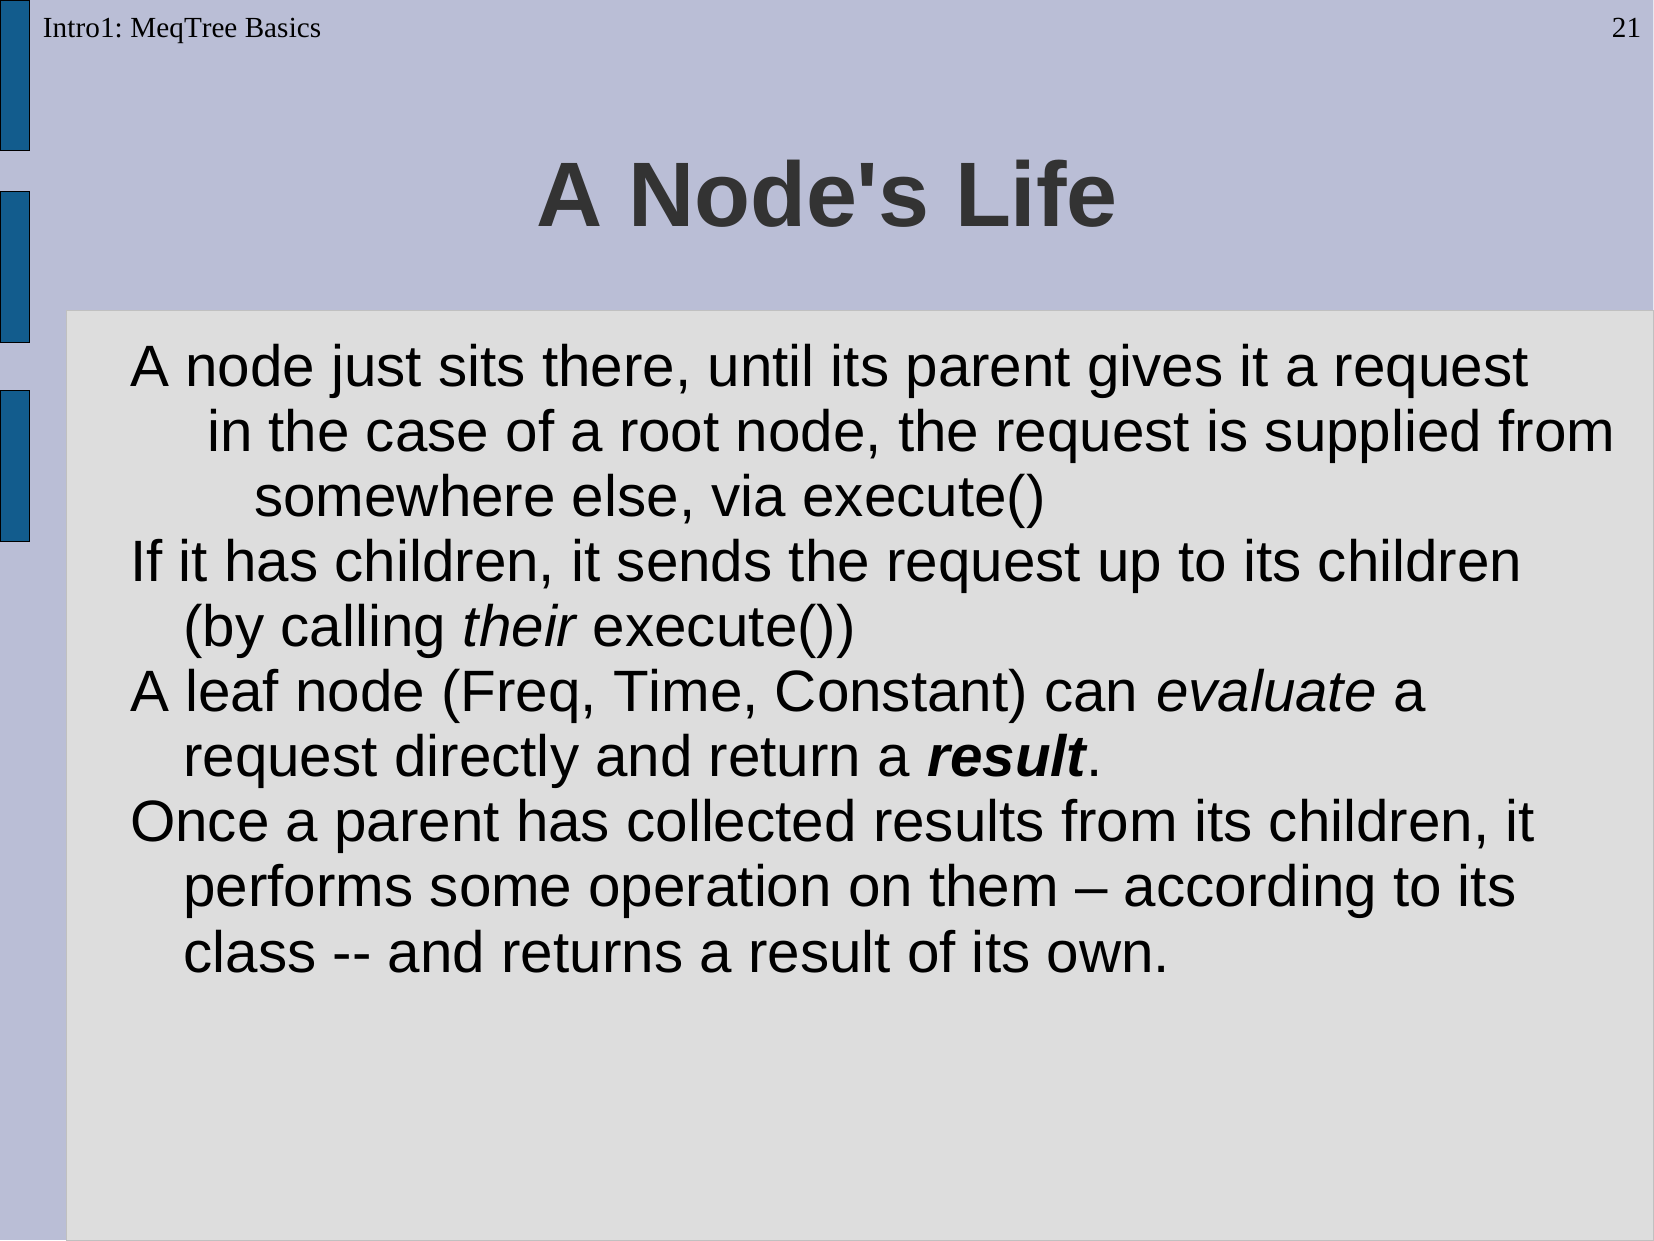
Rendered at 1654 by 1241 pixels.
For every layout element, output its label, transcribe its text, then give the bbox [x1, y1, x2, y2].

title A Node's Life [121, 91, 1534, 299]
list A node just sits there, until its parent gives it a request in the case of a root node, the request is supplied from somewhere else, via execute() If it has children, it sends the request up to its children (by calling their execute()) A leaf node (Freq, Time, Constant) can evaluate a request directly and return a result. Once a parent has collected results from its children, it performs some operation on them – according to its class -- and returns a result of its own. [112, 334, 1622, 1080]
